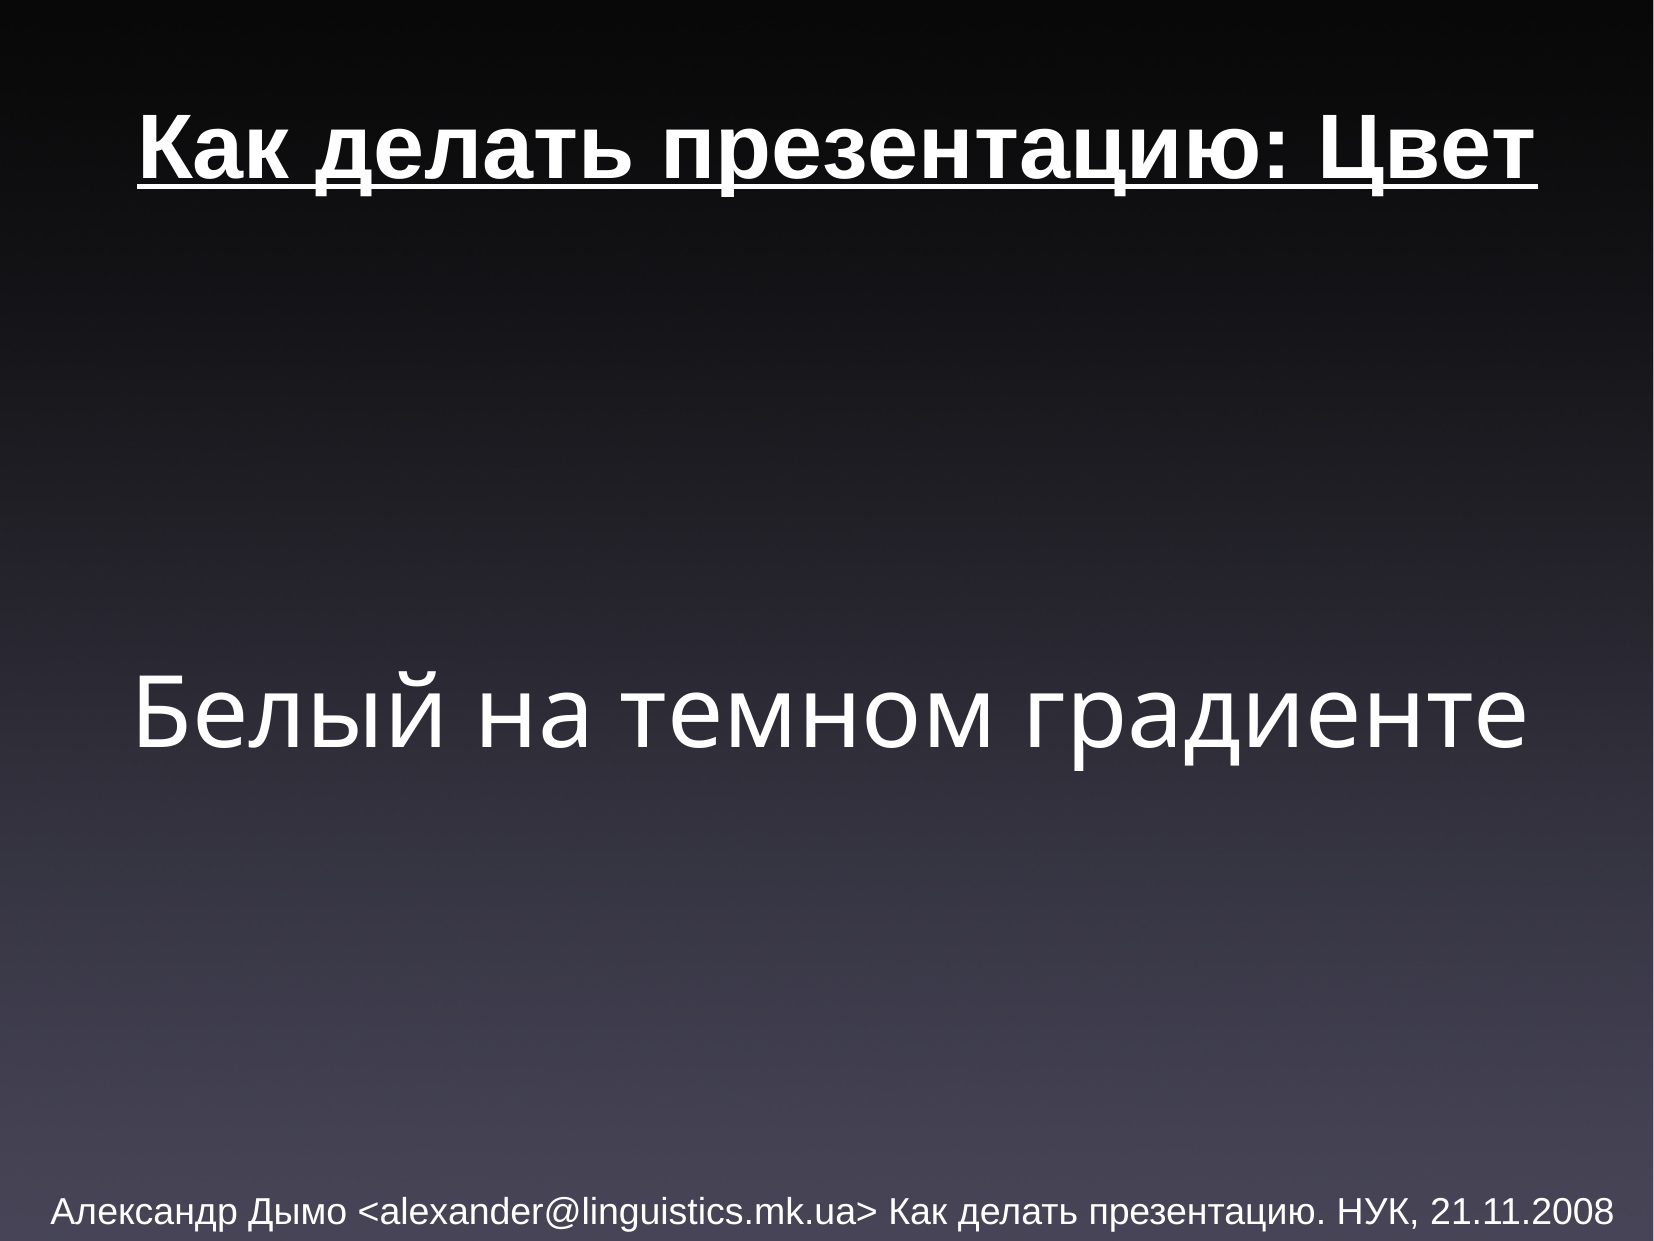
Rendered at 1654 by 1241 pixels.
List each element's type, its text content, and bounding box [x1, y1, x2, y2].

title Как делать презентацию: Цвет [31, 43, 1644, 251]
picture [0, 0, 1654, 1241]
subtitle Белый на темном градиенте [86, 224, 1575, 1125]
text_box Александр Дымо <alexander@linguistics.mk.ua> Как делать презентацию. НУК, 21.11.2008 [35, 1183, 1631, 1240]
